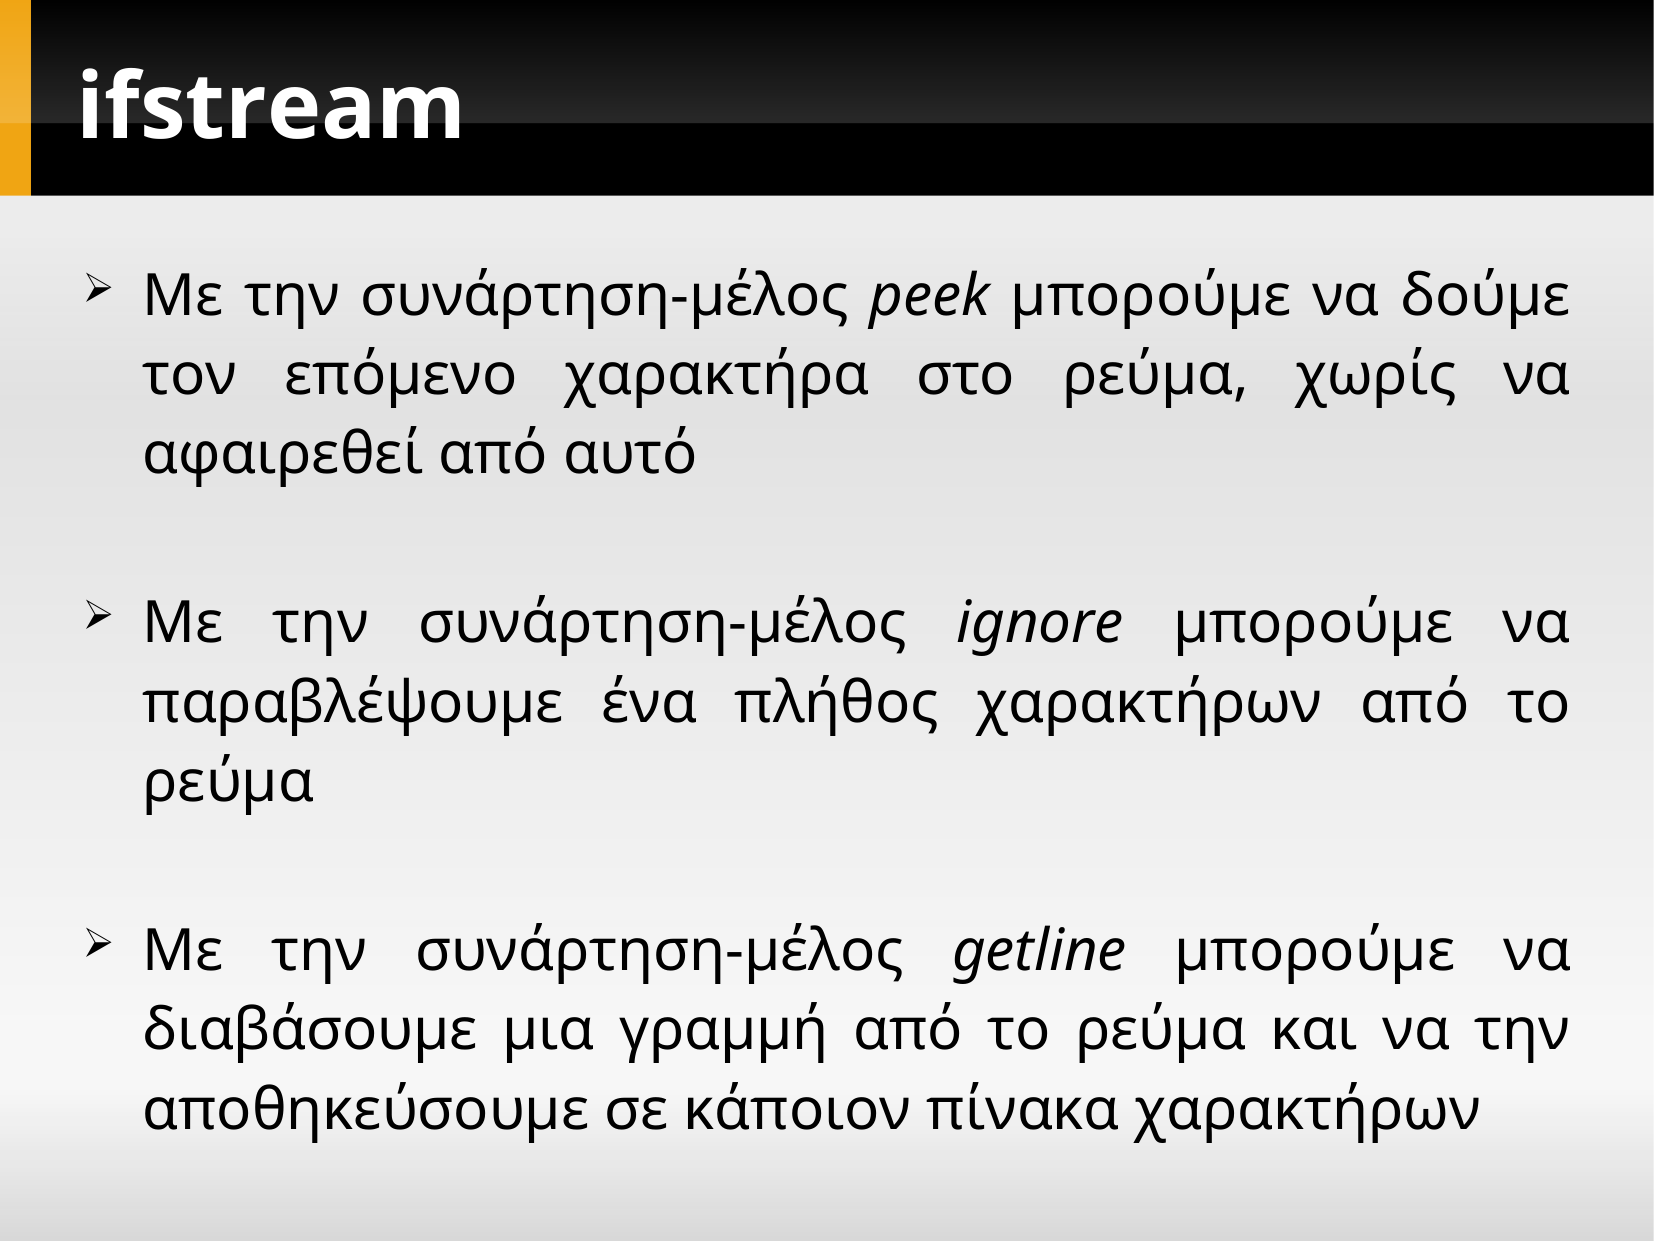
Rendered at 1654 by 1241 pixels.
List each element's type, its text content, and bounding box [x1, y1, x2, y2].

title ifstream [76, 0, 1565, 208]
subtitle Με την συνάρτηση-μέλος peek μπορούμε να δούμε τον επόμενο χαρακτήρα στο ρεύμα, χωρίς να αφαιρεθεί από αυτό Με την συνάρτηση-μέλος ignore μπορούμε να παραβλέψουμε ένα πλήθος χαρακτήρων από το ρεύμα Με την συνάρτηση-μέλος getline μπορούμε να διαβάσουμε μια γραμμή από το ρεύμα και να την αποθηκεύσουμε σε κάποιον πίνακα χαρακτήρων [82, 297, 1571, 1102]
picture [0, 0, 1654, 1241]
